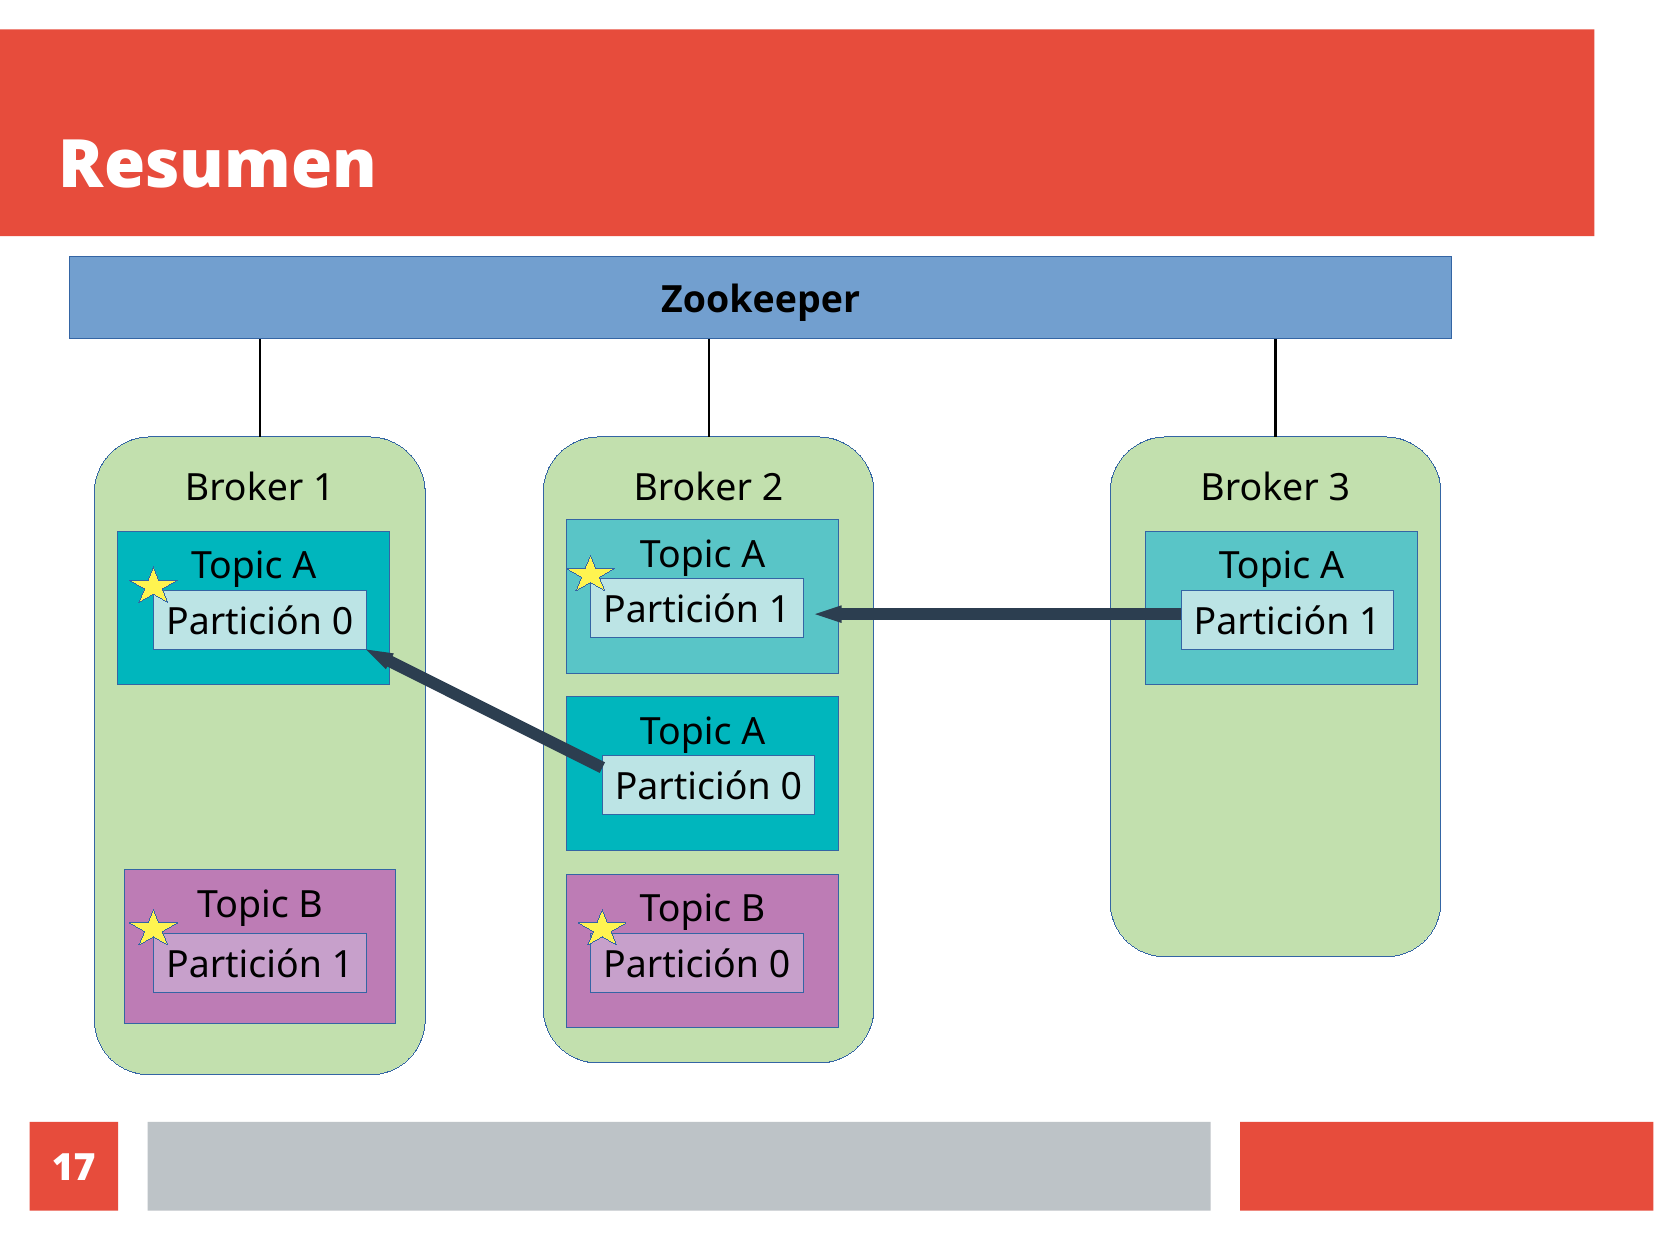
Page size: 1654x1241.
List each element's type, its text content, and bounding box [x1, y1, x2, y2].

text_box Topic B [566, 874, 839, 1028]
text_box [566, 555, 615, 591]
text_box Topic A [566, 519, 839, 674]
text_box [129, 909, 178, 945]
text_box Zookeeper [69, 256, 1452, 339]
text_box [578, 909, 626, 945]
text_box Partición 0 [153, 590, 367, 650]
text_box Partición 1 [1181, 590, 1394, 650]
text_box Broker 1 [94, 436, 426, 1075]
text_box Topic A [117, 531, 390, 685]
text_box Broker 2 [543, 436, 874, 1063]
text_box Broker 3 [1110, 436, 1441, 957]
title Resumen [59, 58, 1595, 207]
text_box Partición 1 [590, 578, 804, 638]
text_box Topic A [566, 696, 839, 851]
text_box Topic B [124, 869, 396, 1024]
text_box Topic A [1145, 531, 1418, 685]
text_box Partición 0 [602, 755, 815, 815]
text_box Partición 1 [153, 933, 367, 993]
text_box Partición 0 [590, 933, 804, 993]
text_box [129, 566, 178, 603]
